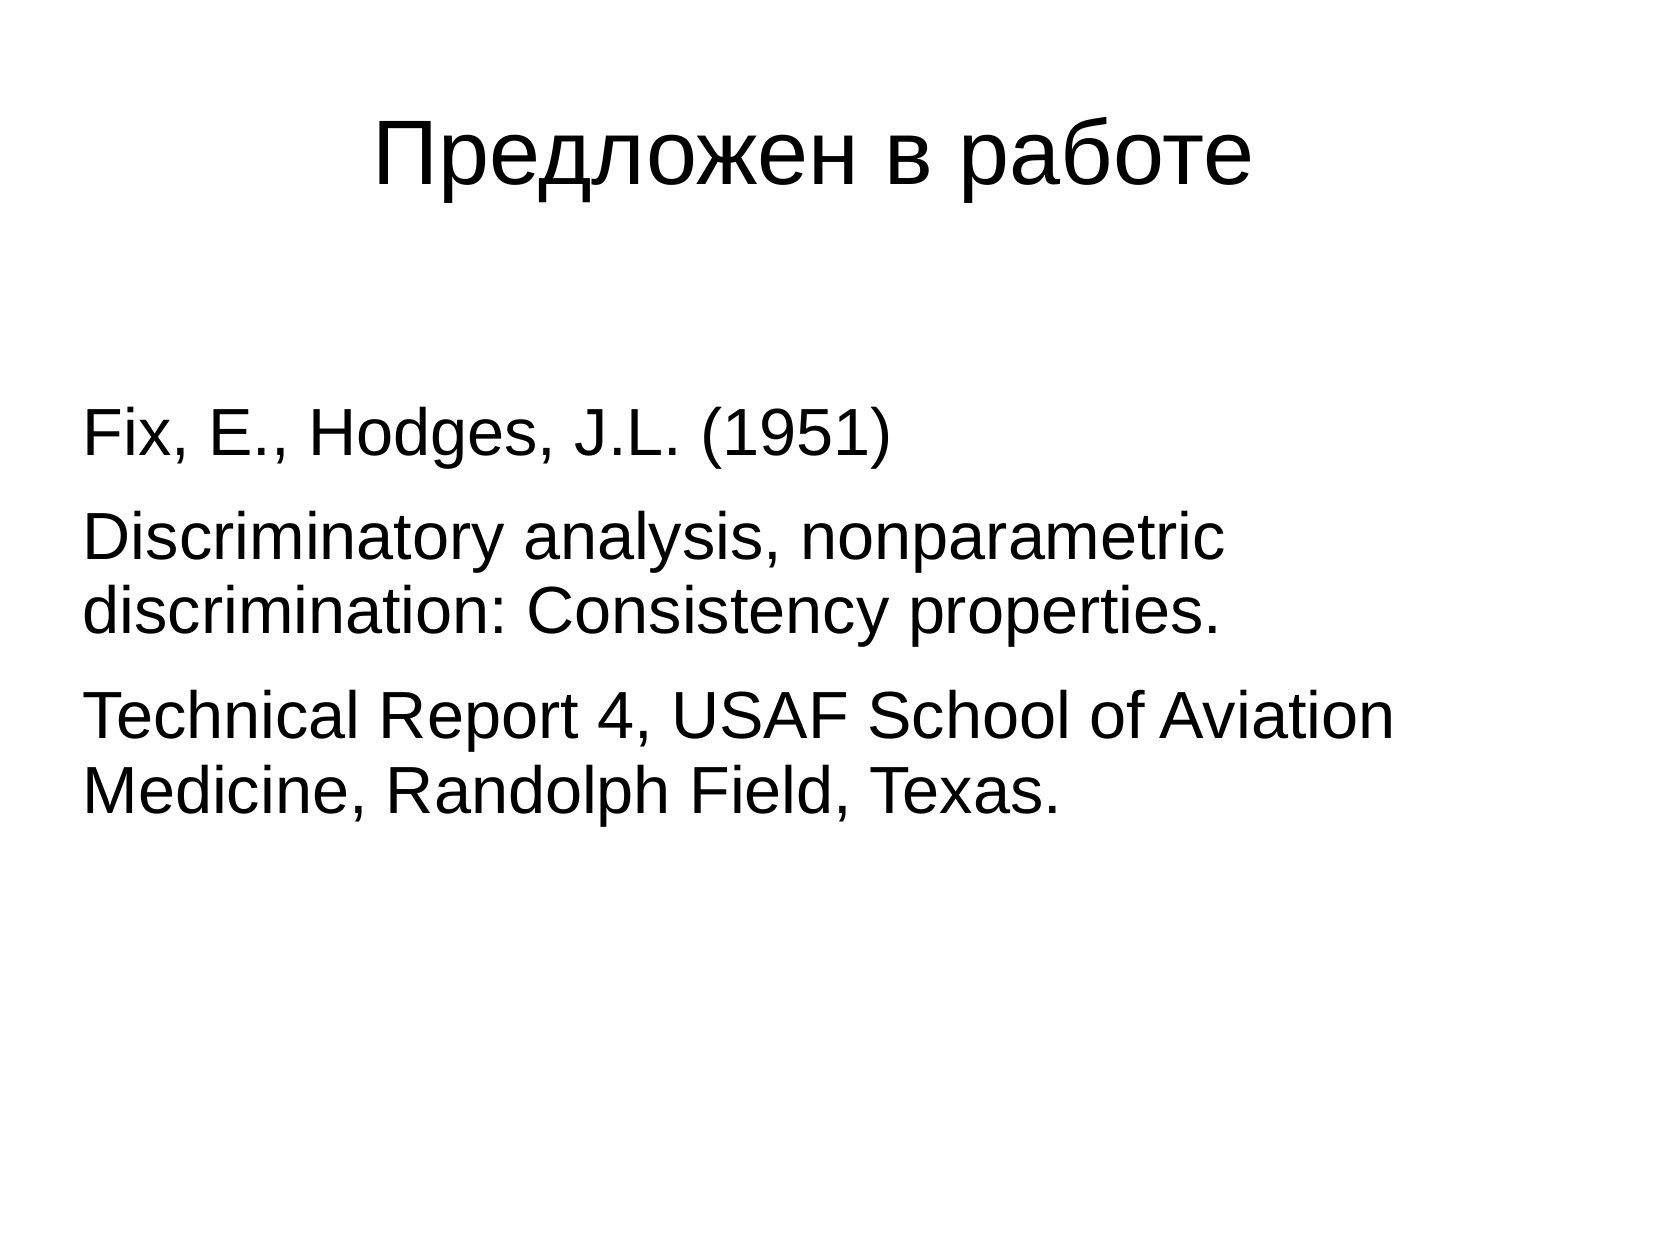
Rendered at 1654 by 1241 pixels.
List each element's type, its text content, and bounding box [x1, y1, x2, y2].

title Предложен в работе [82, 49, 1571, 257]
list Fix, E., Hodges, J.L. (1951) Discriminatory analysis, nonparametric discrimination: Consistency properties. Technical Report 4, USAF School of Aviation Medicine, Randolph Field, Texas. [82, 290, 1571, 1010]
